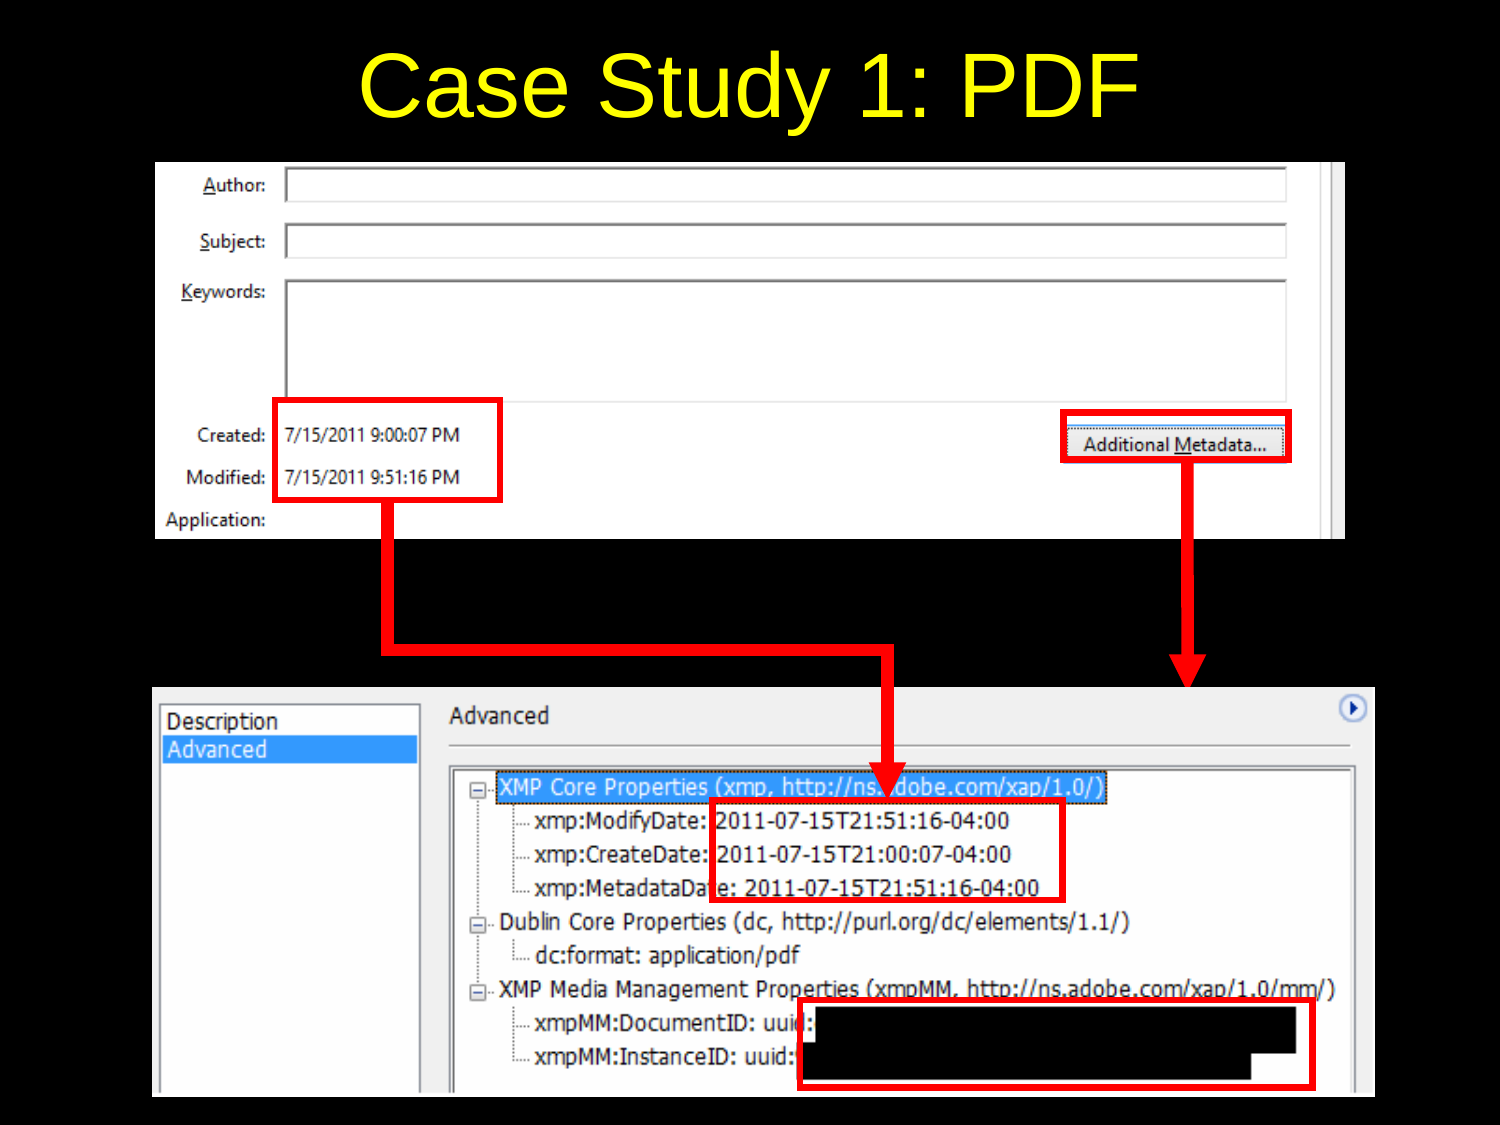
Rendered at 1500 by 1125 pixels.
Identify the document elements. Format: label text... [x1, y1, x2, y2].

title Case Study 1: PDF [75, 0, 1426, 175]
picture [278, 403, 497, 497]
picture [155, 162, 1345, 540]
picture [152, 687, 1375, 1097]
picture [716, 803, 1059, 897]
picture [1067, 416, 1285, 456]
